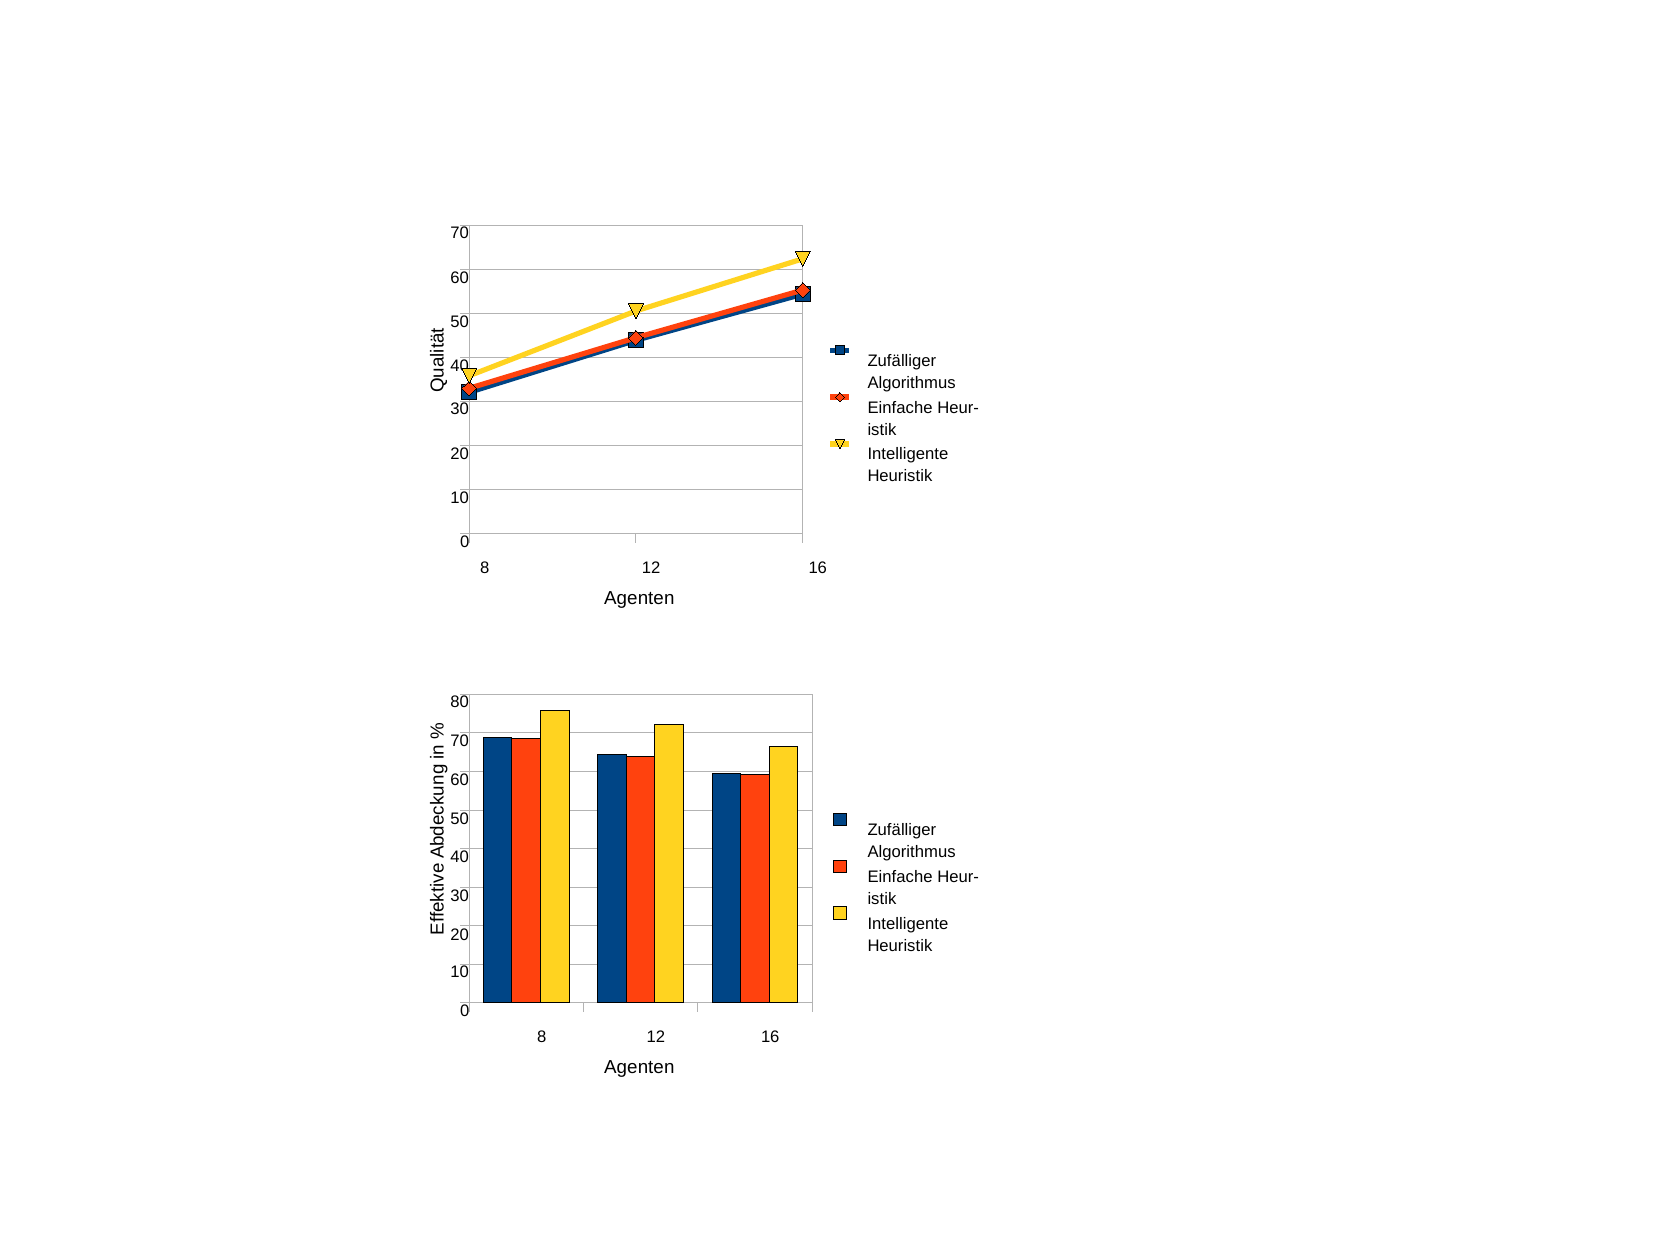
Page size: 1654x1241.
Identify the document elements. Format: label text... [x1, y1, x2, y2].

text_box [388, 675, 986, 1088]
text_box Intelligente [852, 437, 969, 472]
text_box Heuristik [852, 459, 948, 493]
text_box Einfache Heur [852, 390, 958, 425]
text_box 16 [746, 1020, 795, 1054]
text_box 12 [631, 1020, 681, 1049]
text_box 70 [455, 724, 484, 758]
text_box 10 [435, 954, 483, 989]
text_box Qualität [419, 312, 455, 408]
text_box 50 [455, 802, 483, 836]
text_box 10 [435, 481, 484, 515]
text_box 40 [455, 348, 484, 383]
text_box Agenten [589, 580, 690, 617]
text_box 20 [435, 917, 483, 952]
text_box 40 [471, 374, 484, 383]
text_box 30 [455, 878, 483, 913]
text_box 60 [435, 261, 484, 295]
text_box Agenten [589, 1049, 690, 1086]
text_box 40 [455, 839, 483, 874]
text_box 20 [435, 437, 484, 472]
text_box 50 [435, 304, 484, 339]
text_box 12 [627, 551, 676, 580]
text_box 8 [522, 1020, 562, 1054]
text_box Heuristik [852, 928, 948, 963]
text_box Zufälliger [852, 813, 956, 834]
text_box 30 [435, 392, 484, 426]
text_box Effektive Abdeckung in % [419, 707, 455, 950]
text_box Algorithmus [852, 365, 972, 390]
text_box 16 [793, 551, 842, 585]
text_box Algorithmus [852, 834, 972, 859]
text_box - [958, 390, 994, 425]
text_box - [958, 859, 994, 894]
text_box Zufälliger [852, 343, 956, 365]
text_box 8 [465, 551, 505, 585]
text_box 0 [445, 993, 485, 1028]
text_box [388, 206, 986, 618]
text_box Einfache Heur [852, 859, 958, 894]
text_box Intelligente [852, 906, 969, 941]
text_box 60 [455, 763, 483, 797]
text_box 80 [435, 685, 484, 719]
text_box 0 [445, 524, 485, 559]
text_box istik [852, 412, 912, 437]
text_box istik [852, 881, 912, 906]
text_box 70 [435, 216, 484, 250]
